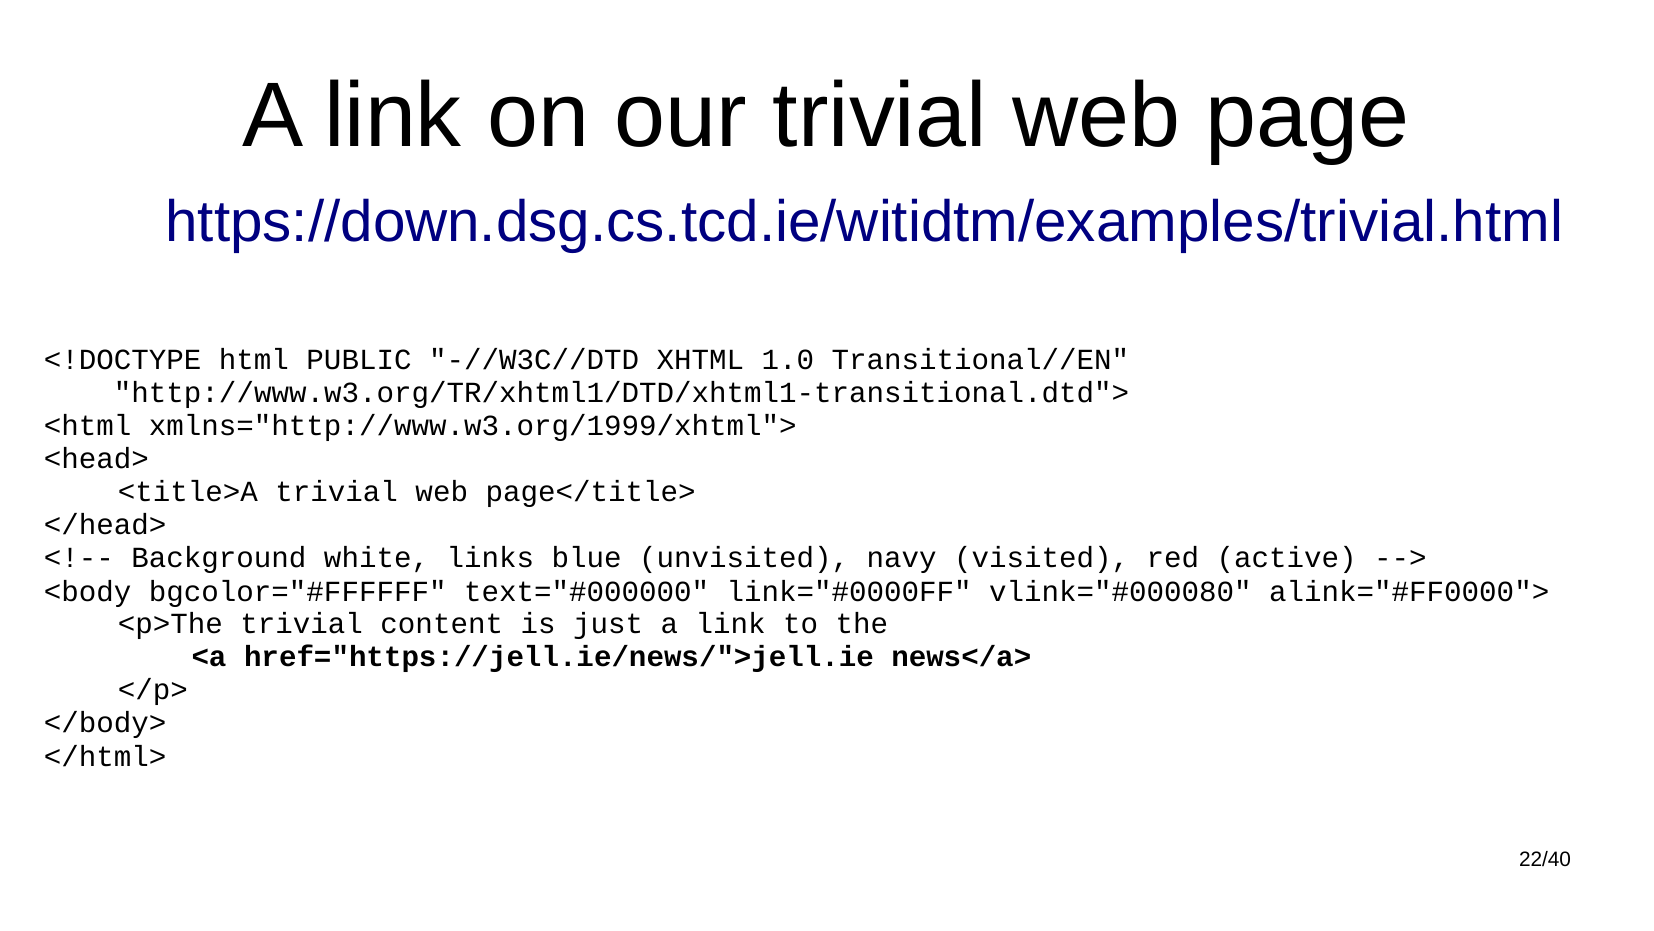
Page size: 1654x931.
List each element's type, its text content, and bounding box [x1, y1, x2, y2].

title A link on our trivial web page [82, 37, 1571, 193]
list https://down.dsg.cs.tcd.ie/witidtm/examples/trivial.html [94, 181, 1583, 338]
text_box <!DOCTYPE html PUBLIC "-//W3C//DTD XHTML 1.0 Transitional//EN" "http://www.w3.org/TR/xhtml1/DTD/xhtml1-transitional.dtd"> <html xmlns="http://www.w3.org/1999/xhtml"> <head> <title>A trivial web page</title> </head> <!-- Background white, links blue (unvisited), navy (visited), red (active) --> <body bgcolor="#FFFFFF" text="#000000" link="#0000FF" vlink="#000080" alink="#FF0000"> <p>The trivial content is just a link to the <a href="https://jell.ie/news/">jell.ie news</a> </p> </body> </html> [29, 338, 1619, 816]
